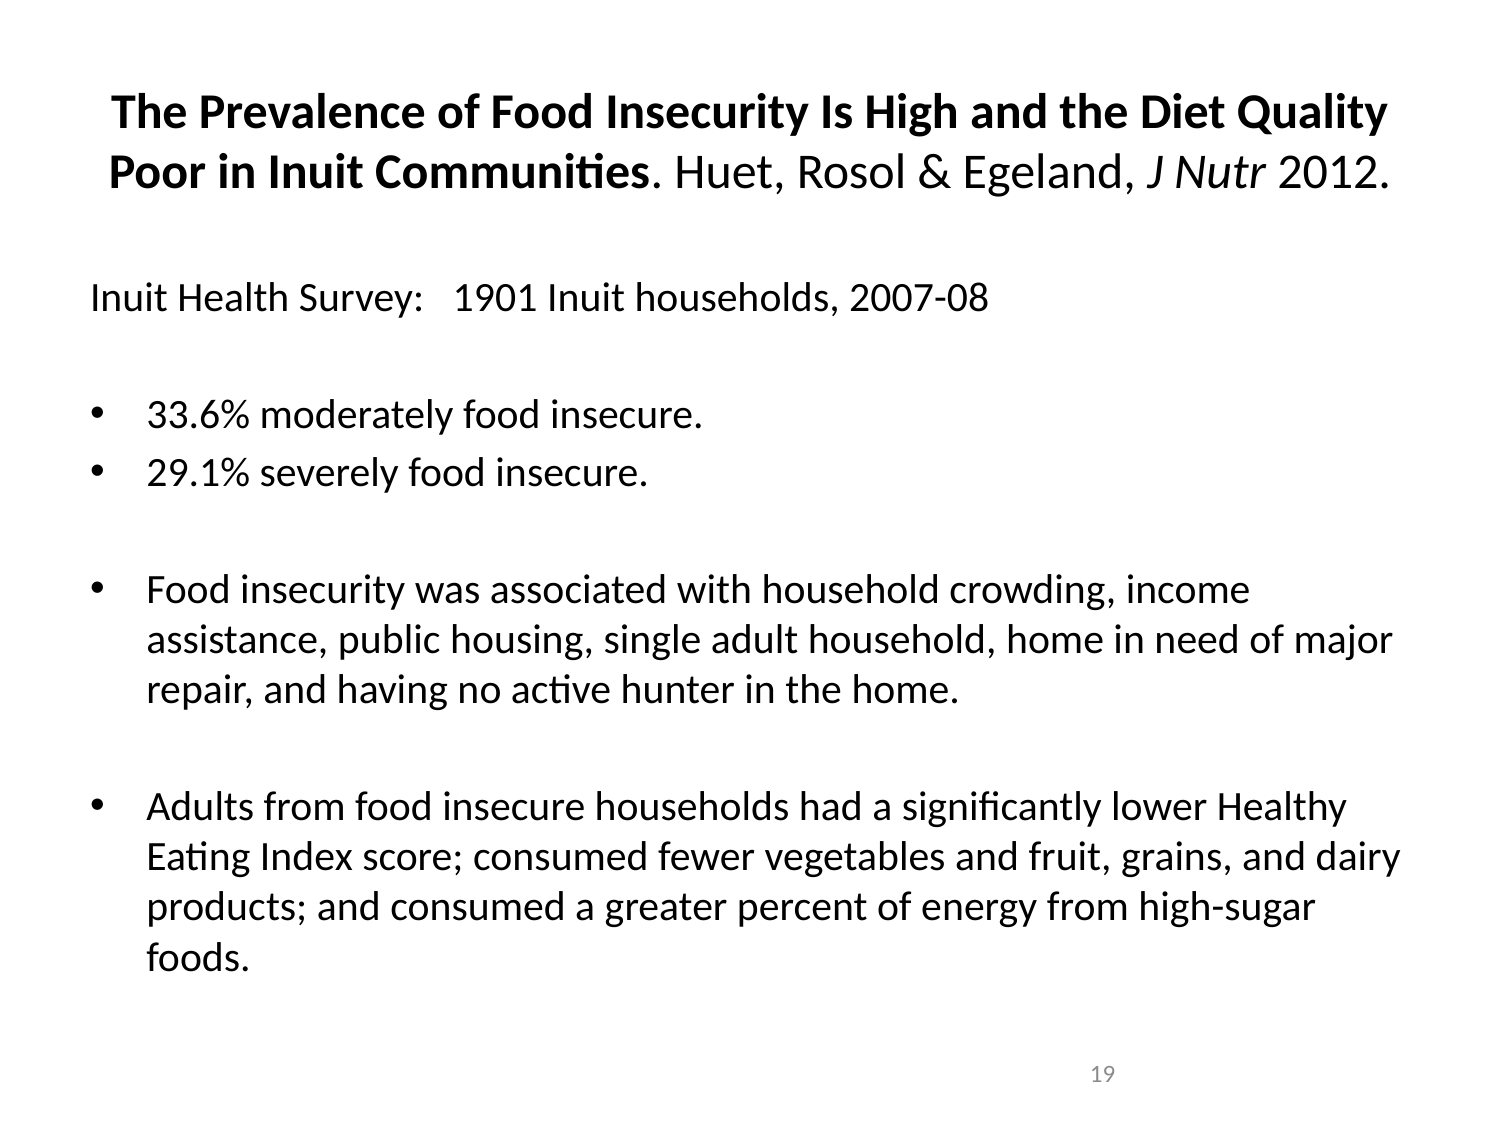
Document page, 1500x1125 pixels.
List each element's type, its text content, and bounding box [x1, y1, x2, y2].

title The Prevalence of Food Insecurity Is High and the Diet Quality Poor in Inuit Communities. Huet, Rosol & Egeland, J Nutr 2012. [75, 45, 1425, 233]
list Inuit Health Survey: 1901 Inuit households, 2007-08 33.6% moderately food insecure. 29.1% severely food insecure. Food insecurity was associated with household crowding, income assistance, public housing, single adult household, home in need of major repair, and having no active hunter in the home. Adults from food insecure households had a significantly lower Healthy Eating Index score; consumed fewer vegetables and fruit, grains, and dairy products; and consumed a greater percent of energy from high-sugar foods. [75, 262, 1425, 1005]
slide_number <number> [1074, 1042, 1425, 1103]
